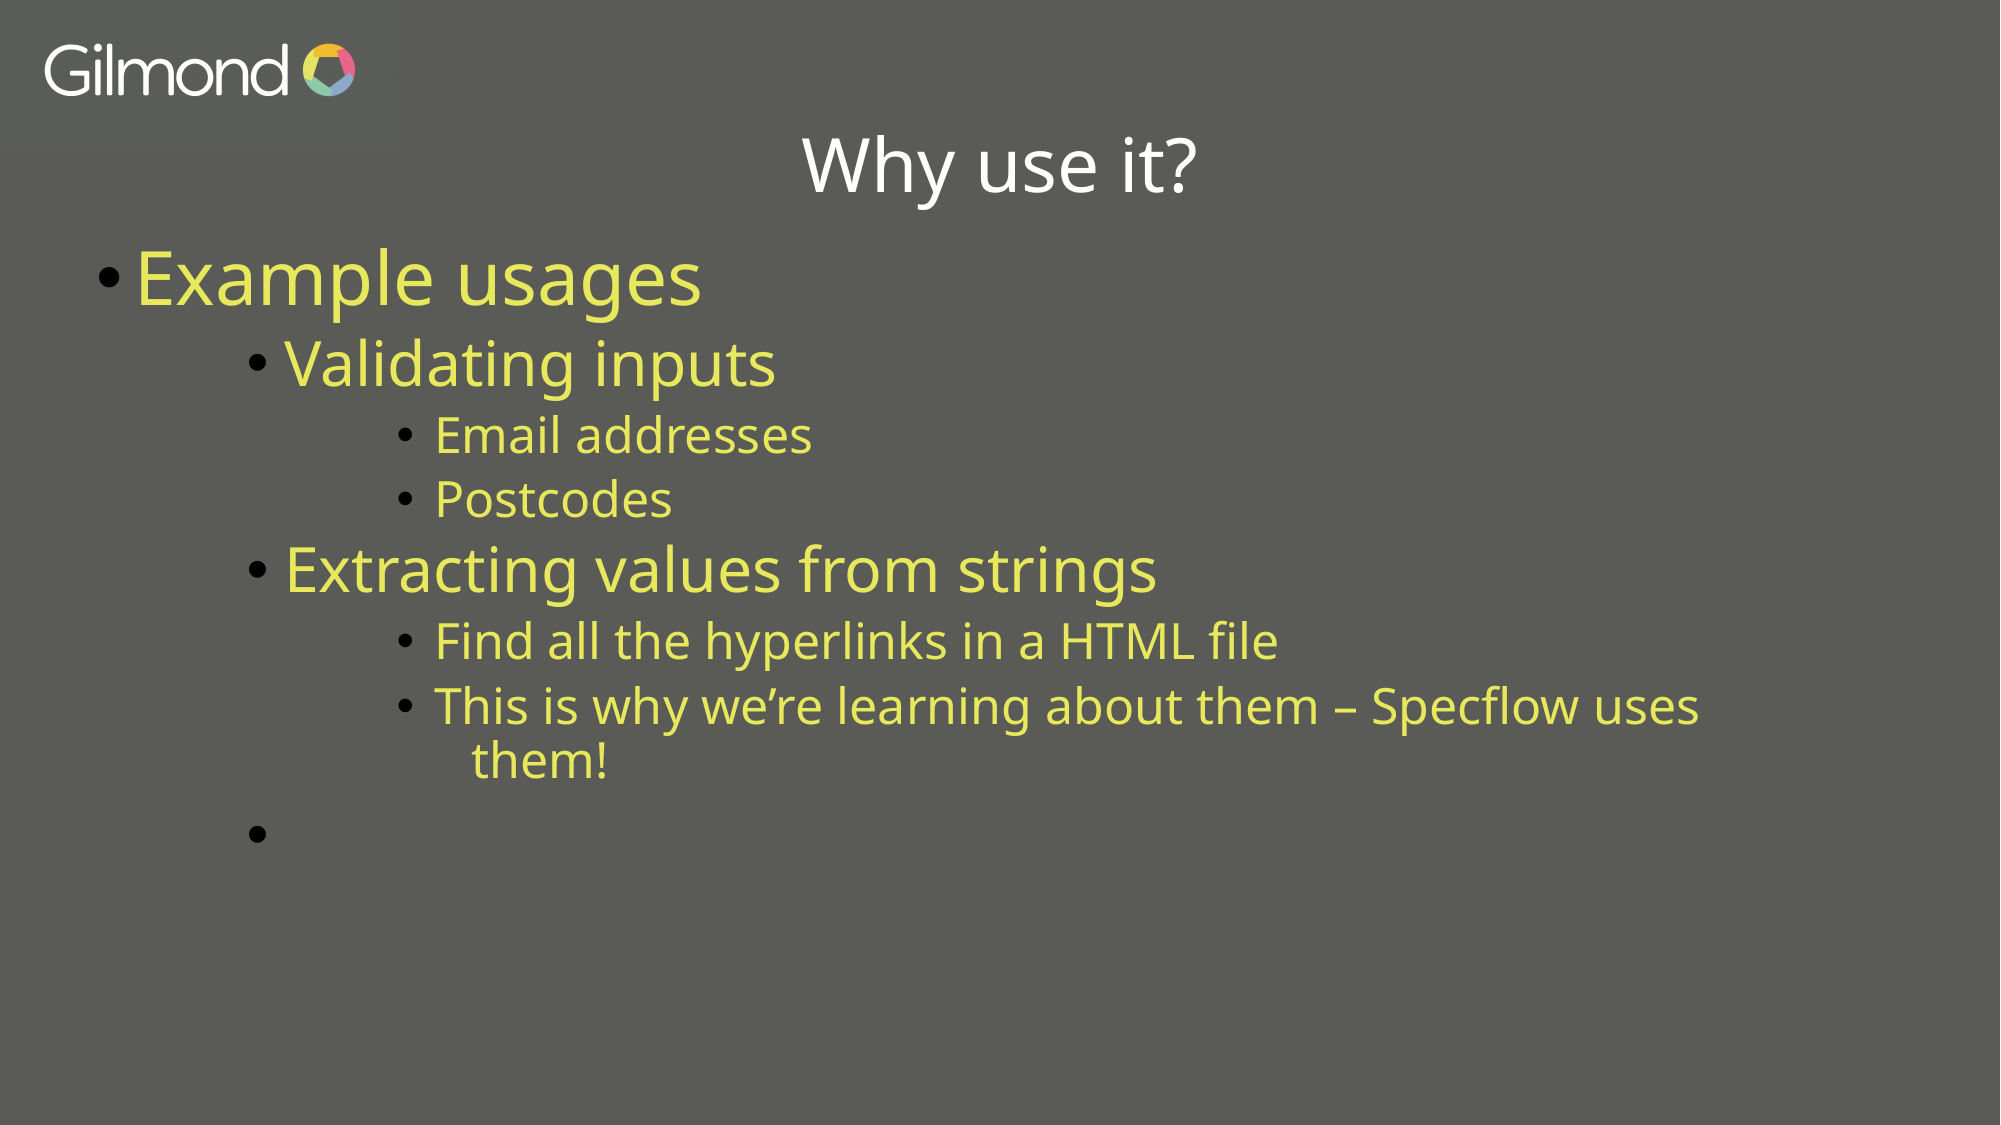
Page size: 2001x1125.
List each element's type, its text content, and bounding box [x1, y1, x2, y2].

picture [0, 0, 399, 149]
list Example usages Validating inputs Email addresses Postcodes Extracting values from strings Find all the hyperlinks in a HTML file This is why we’re learning about them – Specflow uses them! [81, 233, 1863, 1053]
title Why use it? [137, 59, 1863, 233]
